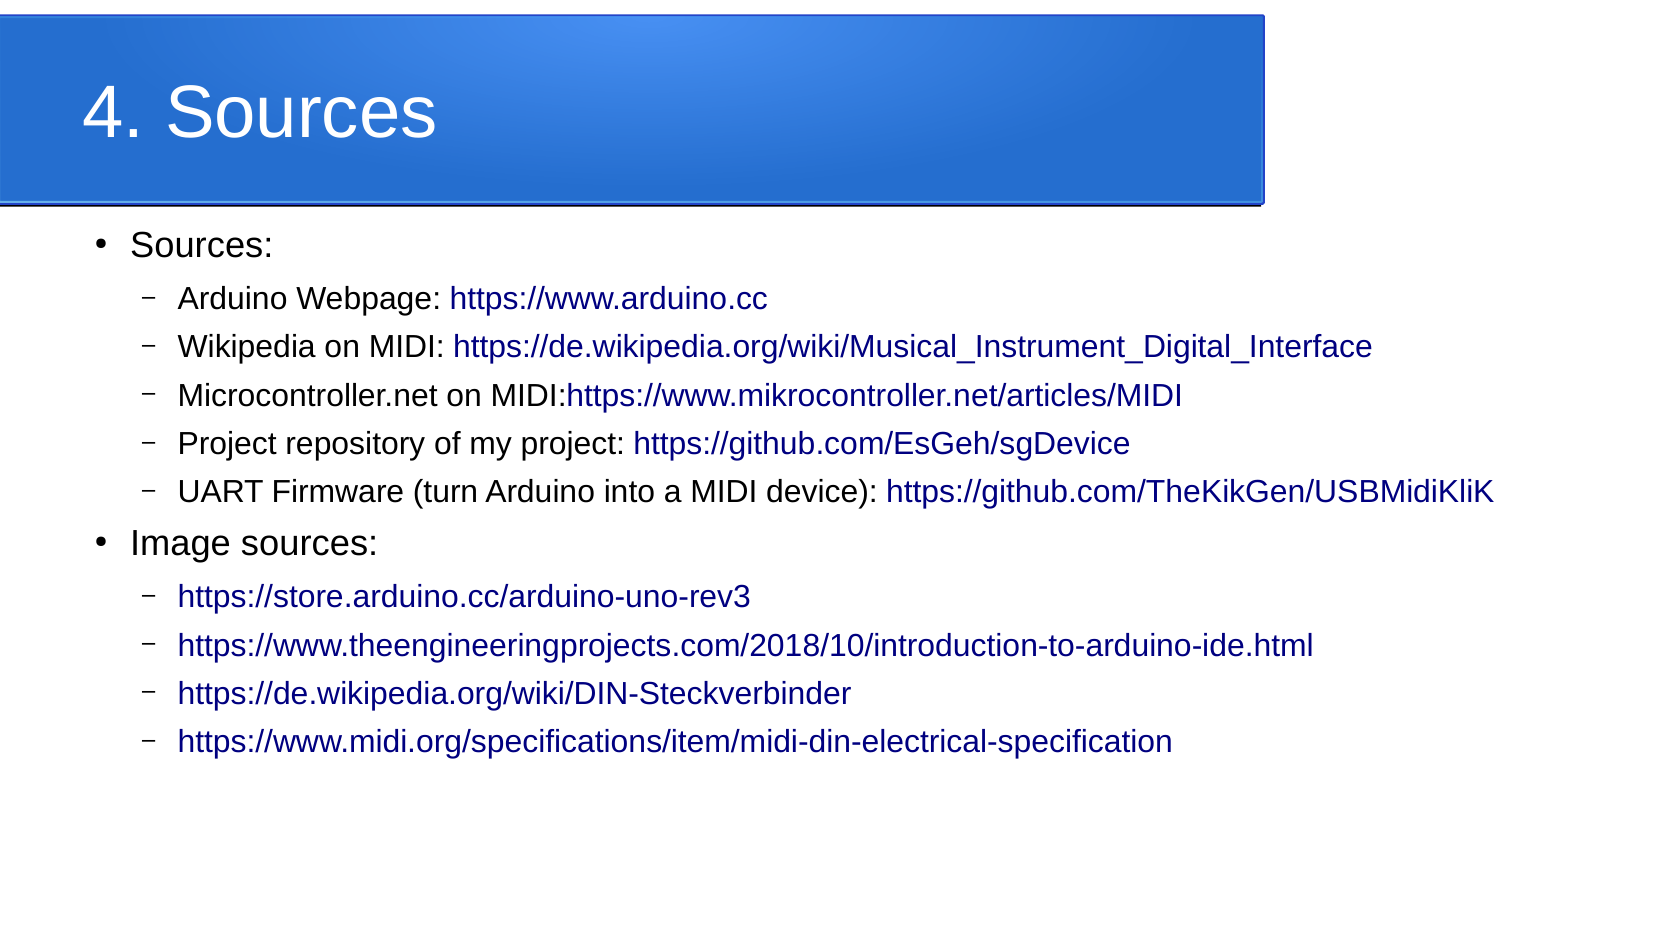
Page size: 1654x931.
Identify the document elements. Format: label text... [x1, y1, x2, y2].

title 4. Sources [82, 35, 1235, 189]
list Sources: Arduino Webpage: https://www.arduino.cc Wikipedia on MIDI: https://de.wikipedia.org/wiki/Musical_Instrument_Digital_Interface Microcontroller.net on MIDI:https://www.mikrocontroller.net/articles/MIDI Project repository of my project: https://github.com/EsGeh/sgDevice UART Firmware (turn Arduino into a MIDI device): https://github.com/TheKikGen/USBMidiKliK Image sources: https://store.arduino.cc/arduino-uno-rev3 https://www.theengineeringprojects.com/2018/10/introduction-to-arduino-ide.html https://de.wikipedia.org/wiki/DIN-Steckverbinder https://www.midi.org/specifications/item/midi-din-electrical-specification [82, 224, 1571, 764]
